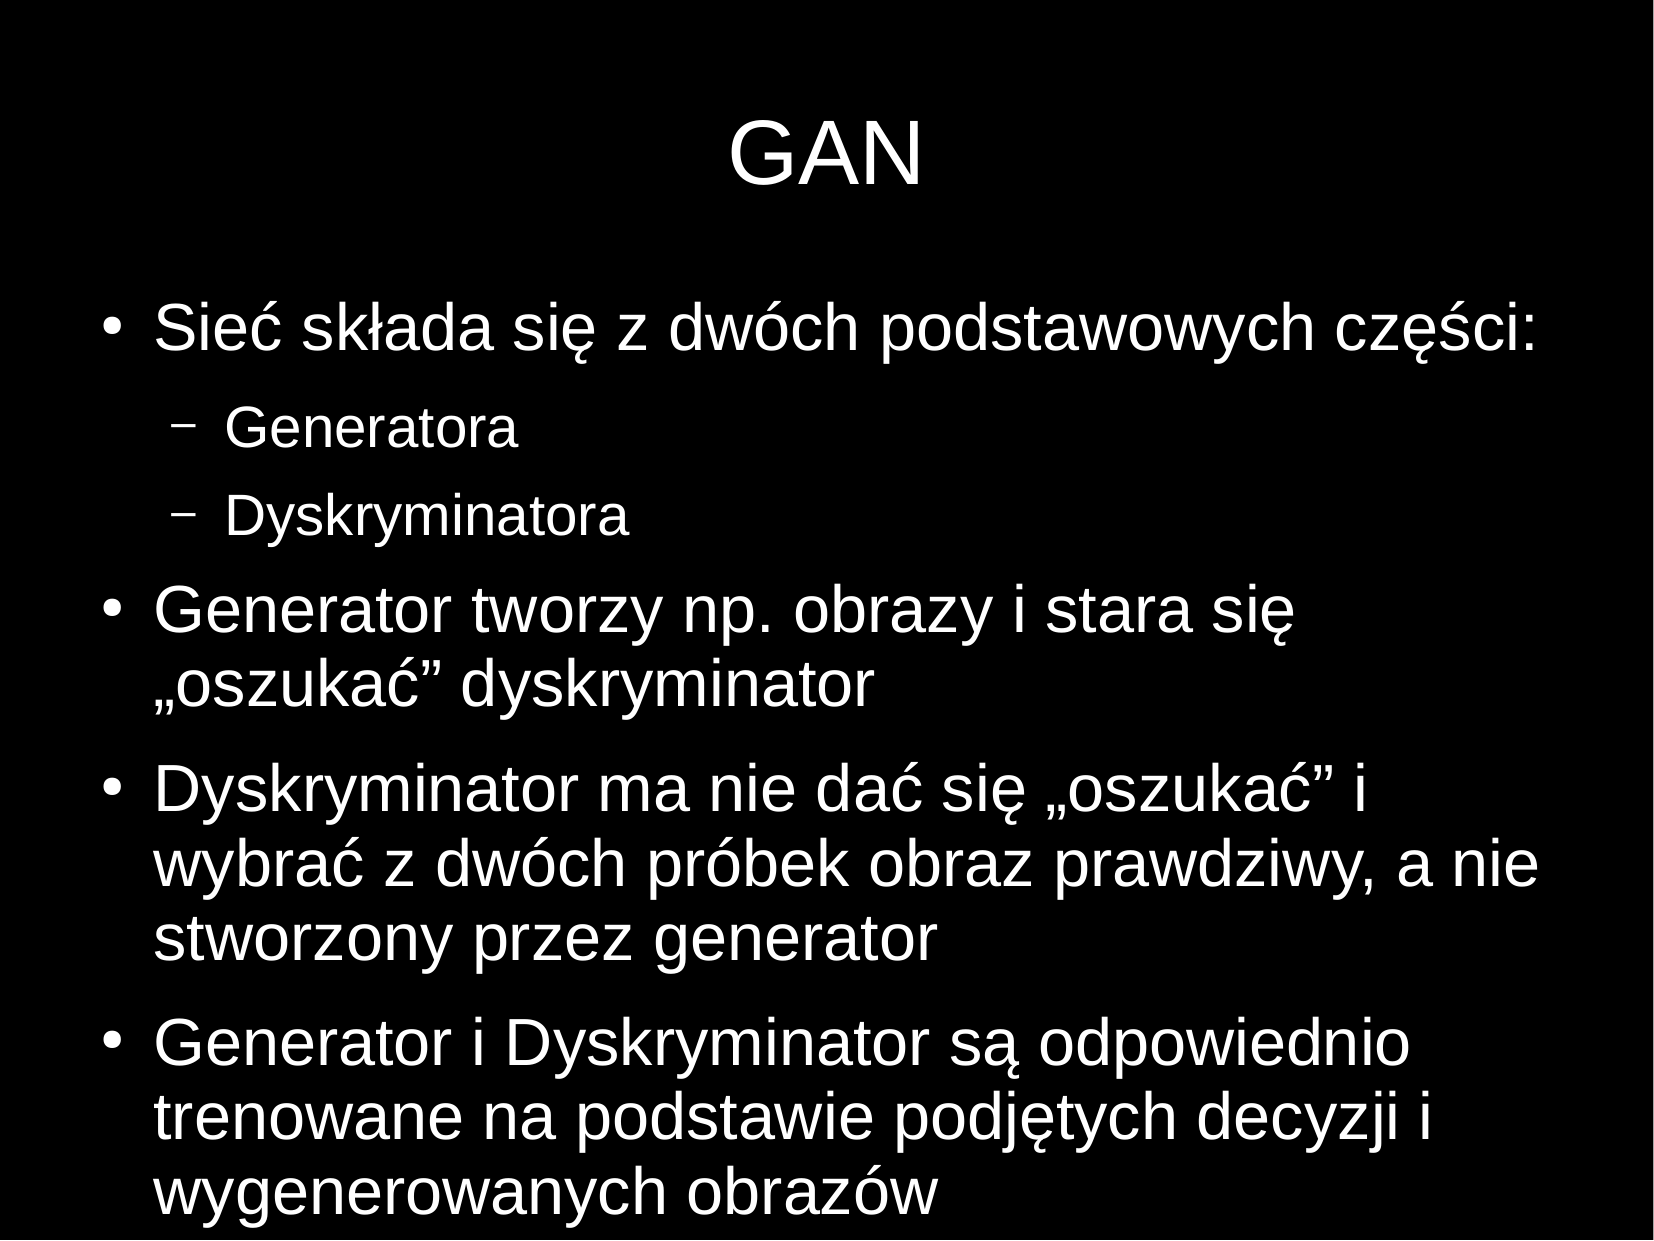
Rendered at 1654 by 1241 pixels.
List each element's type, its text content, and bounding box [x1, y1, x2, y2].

list Sieć składa się z dwóch podstawowych części: Generatora Dyskryminatora Generator tworzy np. obrazy i stara się „oszukać” dyskryminator Dyskryminator ma nie dać się „oszukać” i wybrać z dwóch próbek obraz prawdziwy, a nie stworzony przez generator Generator i Dyskryminator są odpowiednio trenowane na podstawie podjętych decyzji i wygenerowanych obrazów [82, 290, 1571, 1229]
title GAN [82, 49, 1571, 257]
